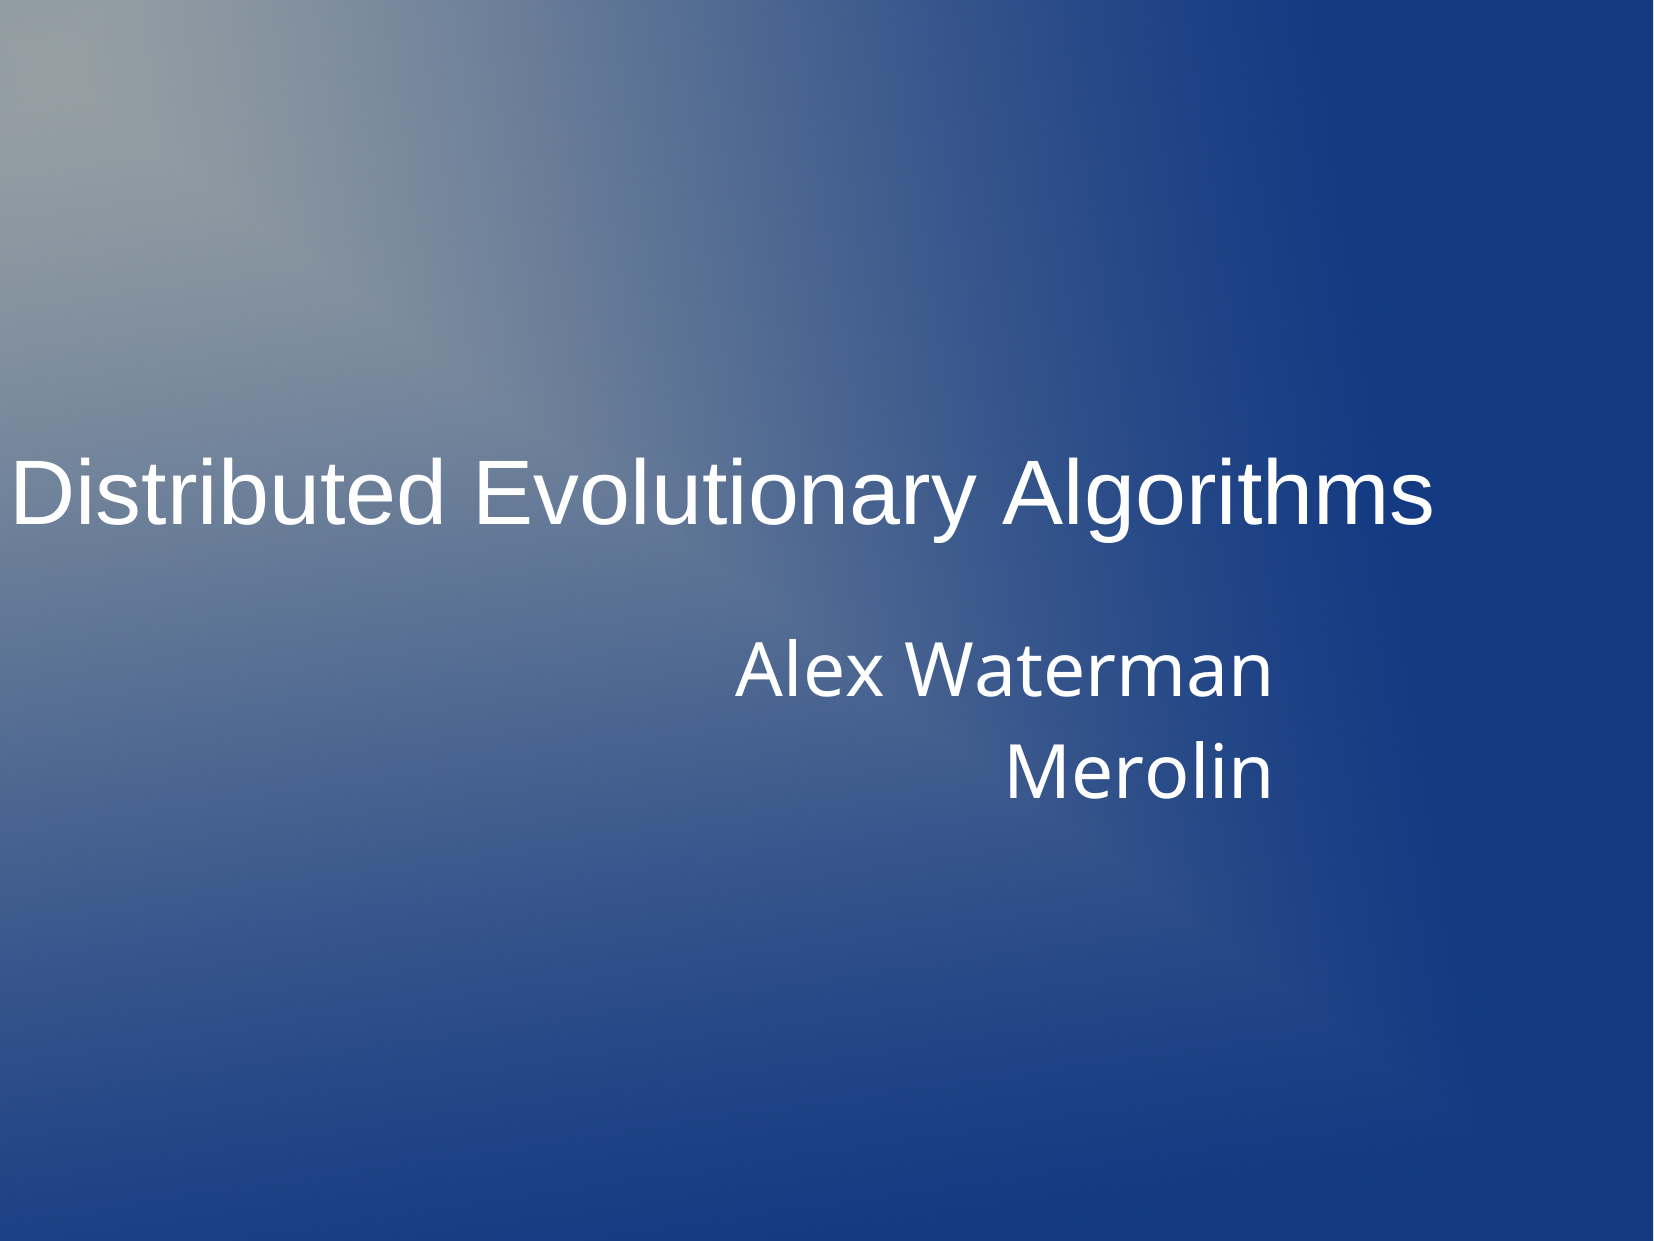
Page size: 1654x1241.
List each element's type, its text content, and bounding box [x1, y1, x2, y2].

title Alex Waterman Merolin [331, 631, 1276, 806]
picture [0, 0, 1654, 1241]
title Distributed Evolutionary Algorithms [0, 388, 1448, 597]
